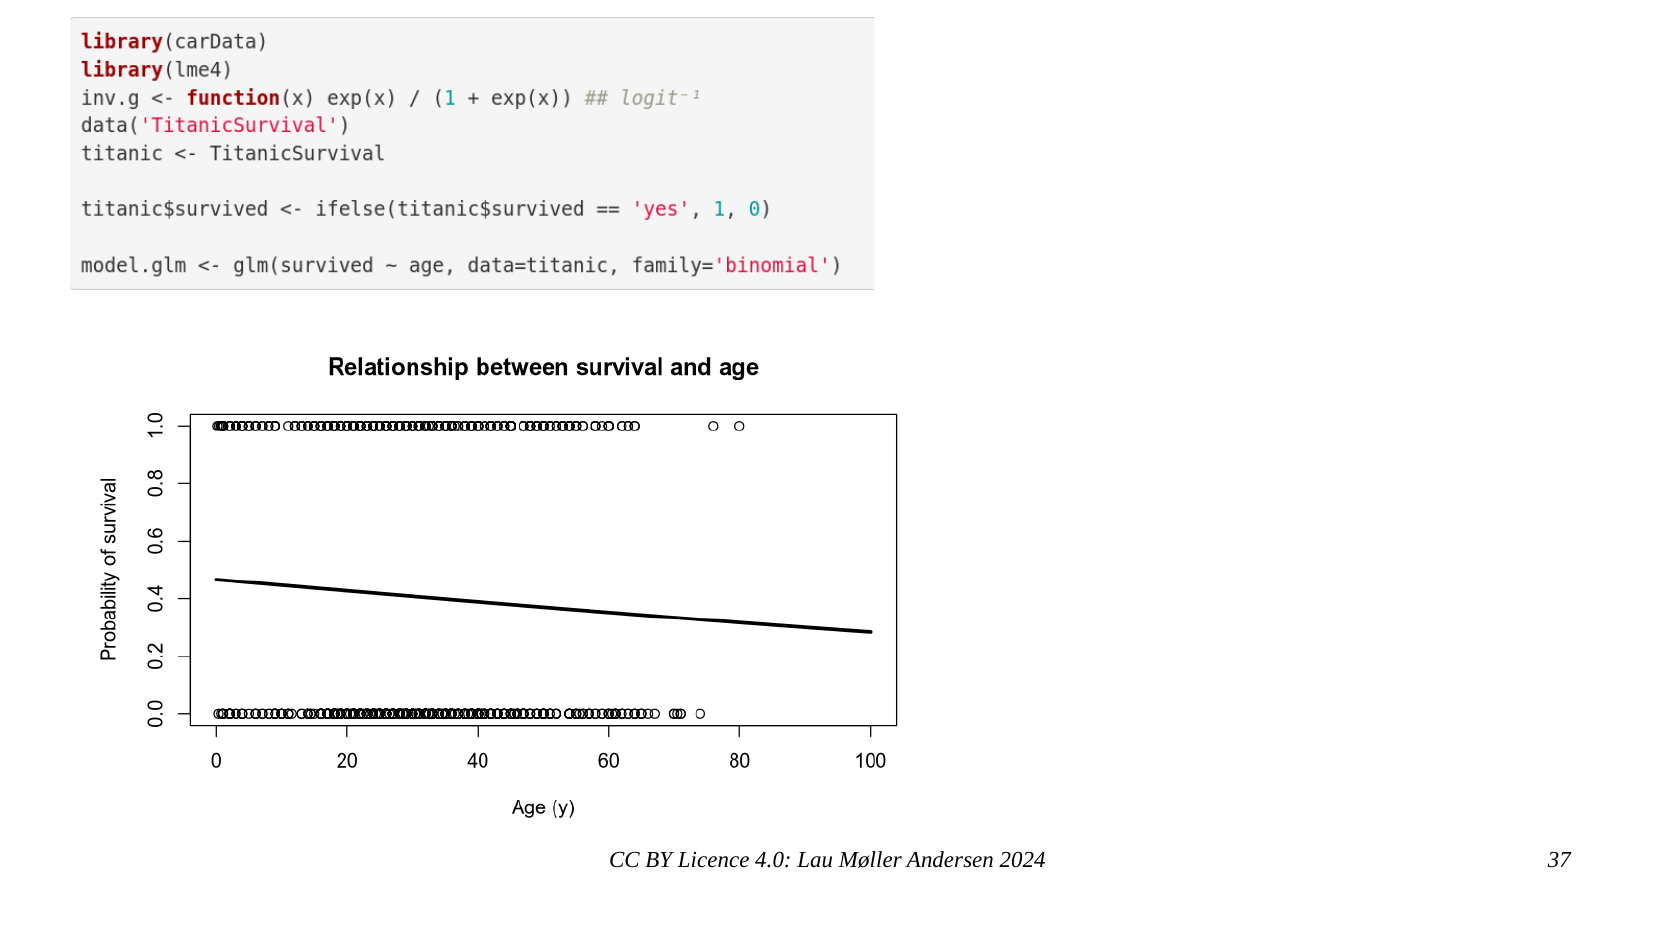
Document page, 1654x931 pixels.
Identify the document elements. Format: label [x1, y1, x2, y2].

picture [94, 318, 945, 844]
picture [70, 17, 875, 290]
